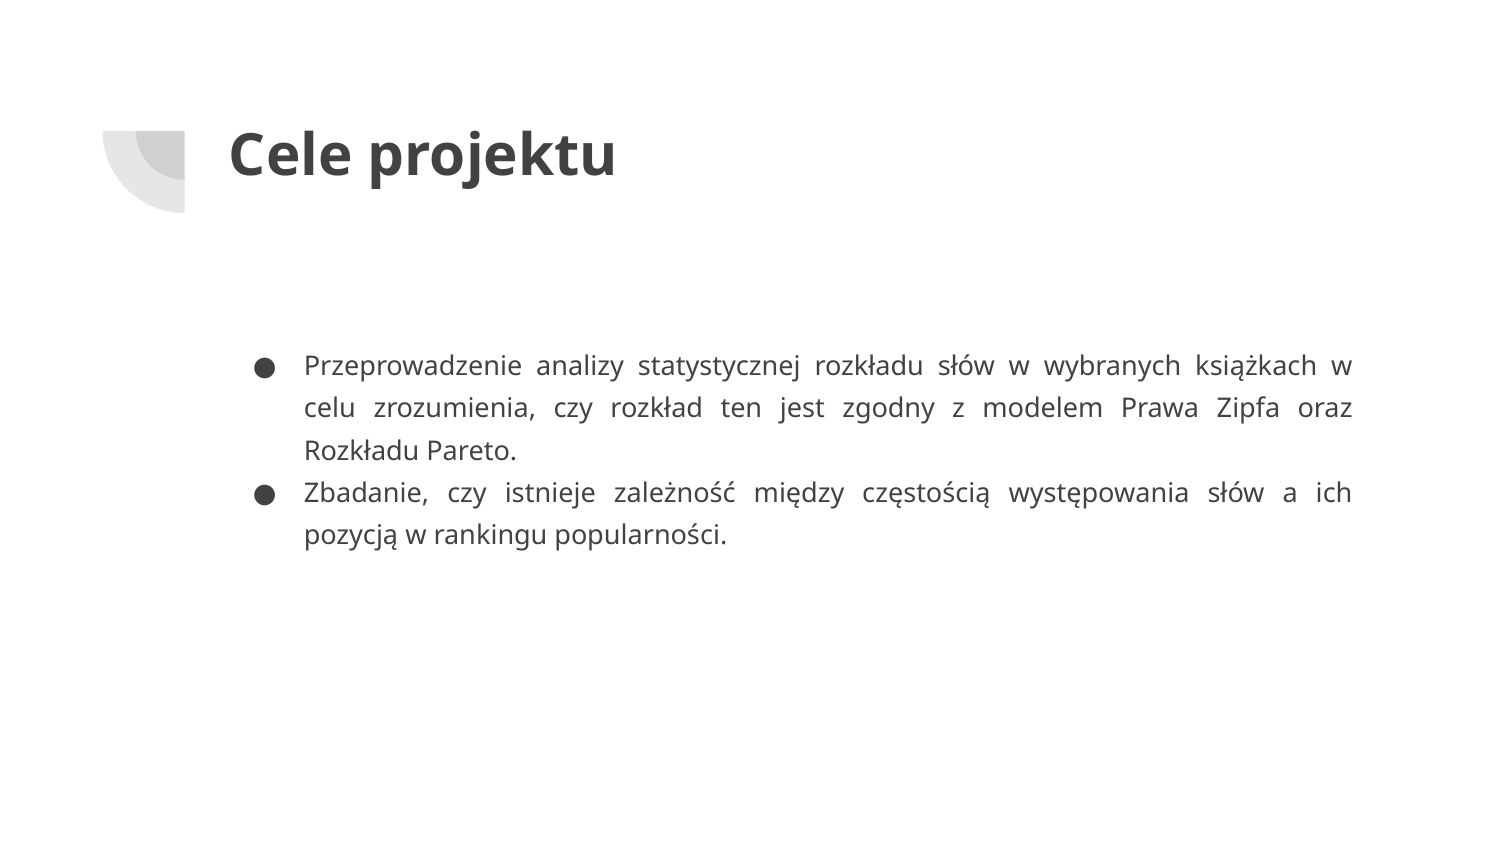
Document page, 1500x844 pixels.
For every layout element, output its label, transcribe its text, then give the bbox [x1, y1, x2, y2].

list Przeprowadzenie analizy statystycznej rozkładu słów w wybranych książkach w celu zrozumienia, czy rozkład ten jest zgodny z modelem Prawa Zipfa oraz Rozkładu Pareto. Zbadanie, czy istnieje zależność między częstością występowania słów a ich pozycją w rankingu popularności. [213, 326, 1368, 744]
title Cele projektu [213, 98, 1368, 263]
